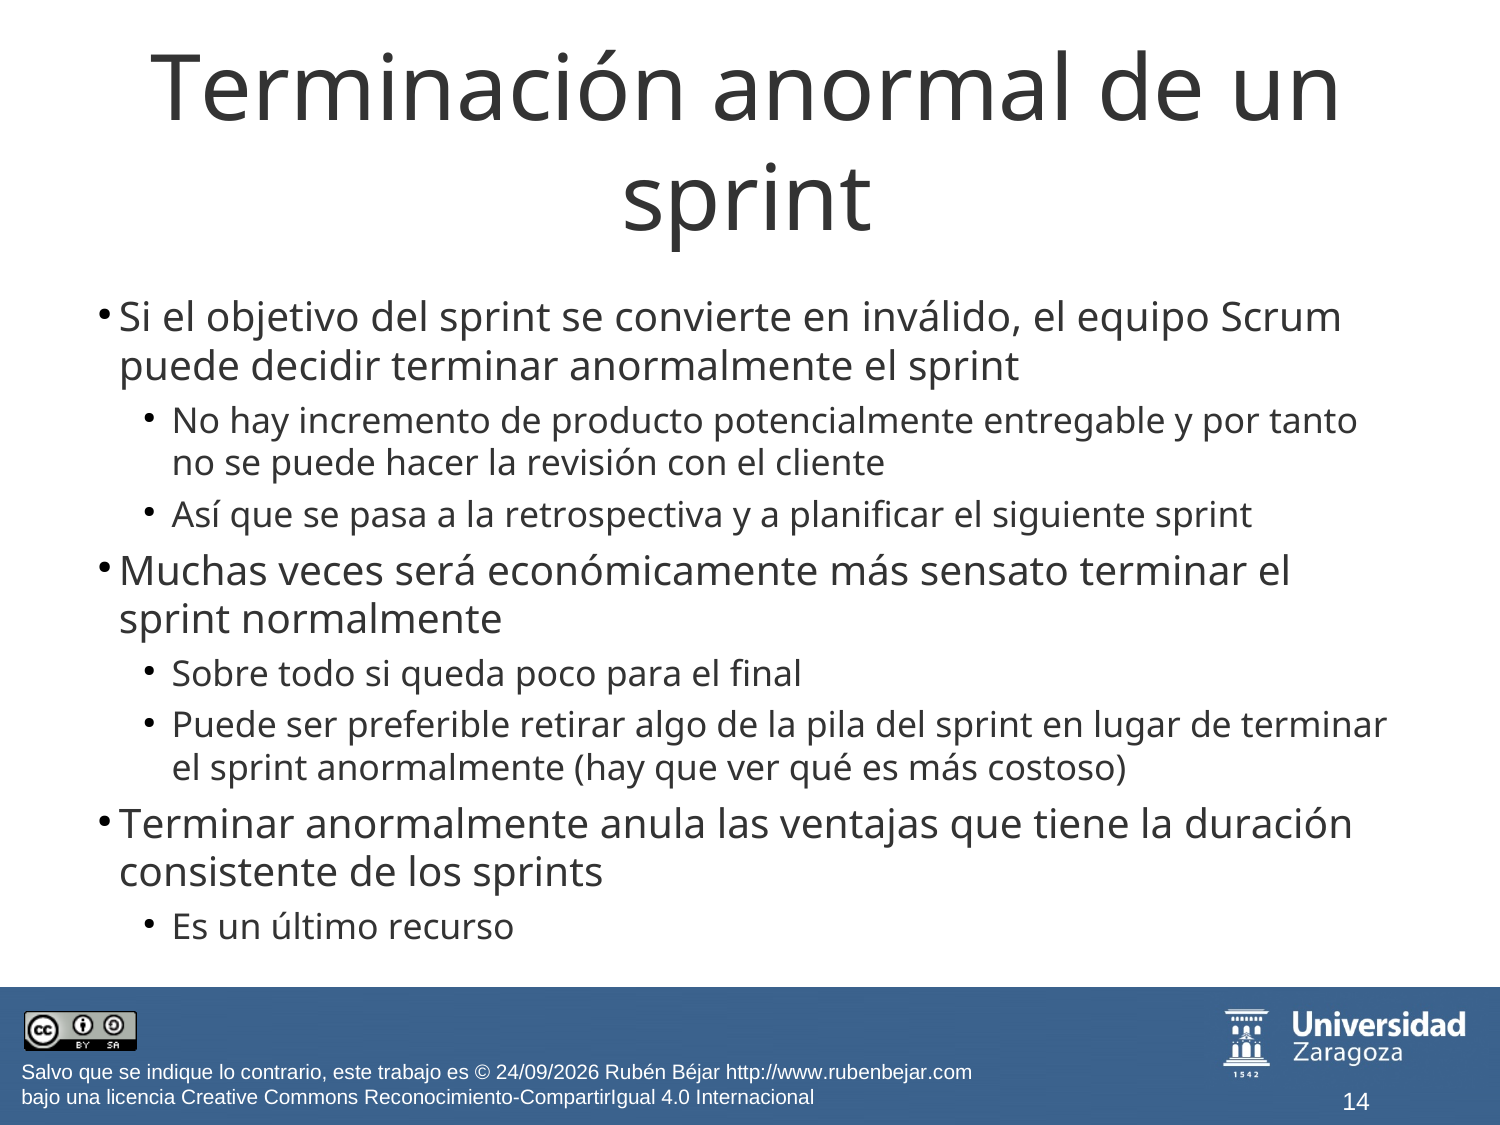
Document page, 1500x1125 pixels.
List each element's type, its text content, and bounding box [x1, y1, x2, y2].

picture [0, 987, 1500, 1125]
title Terminación anormal de un sprint [74, 21, 1420, 257]
list Si el objetivo del sprint se convierte en inválido, el equipo Scrum puede decidir terminar anormalmente el sprint No hay incremento de producto potencialmente entregable y por tanto no se puede hacer la revisión con el cliente Así que se pasa a la retrospectiva y a planificar el siguiente sprint Muchas veces será económicamente más sensato terminar el sprint normalmente Sobre todo si queda poco para el final Puede ser preferible retirar algo de la pila del sprint en lugar de terminar el sprint anormalmente (hay que ver qué es más costoso) Terminar anormalmente anula las ventajas que tiene la duración consistente de los sprints Es un último recurso [82, 283, 1418, 957]
